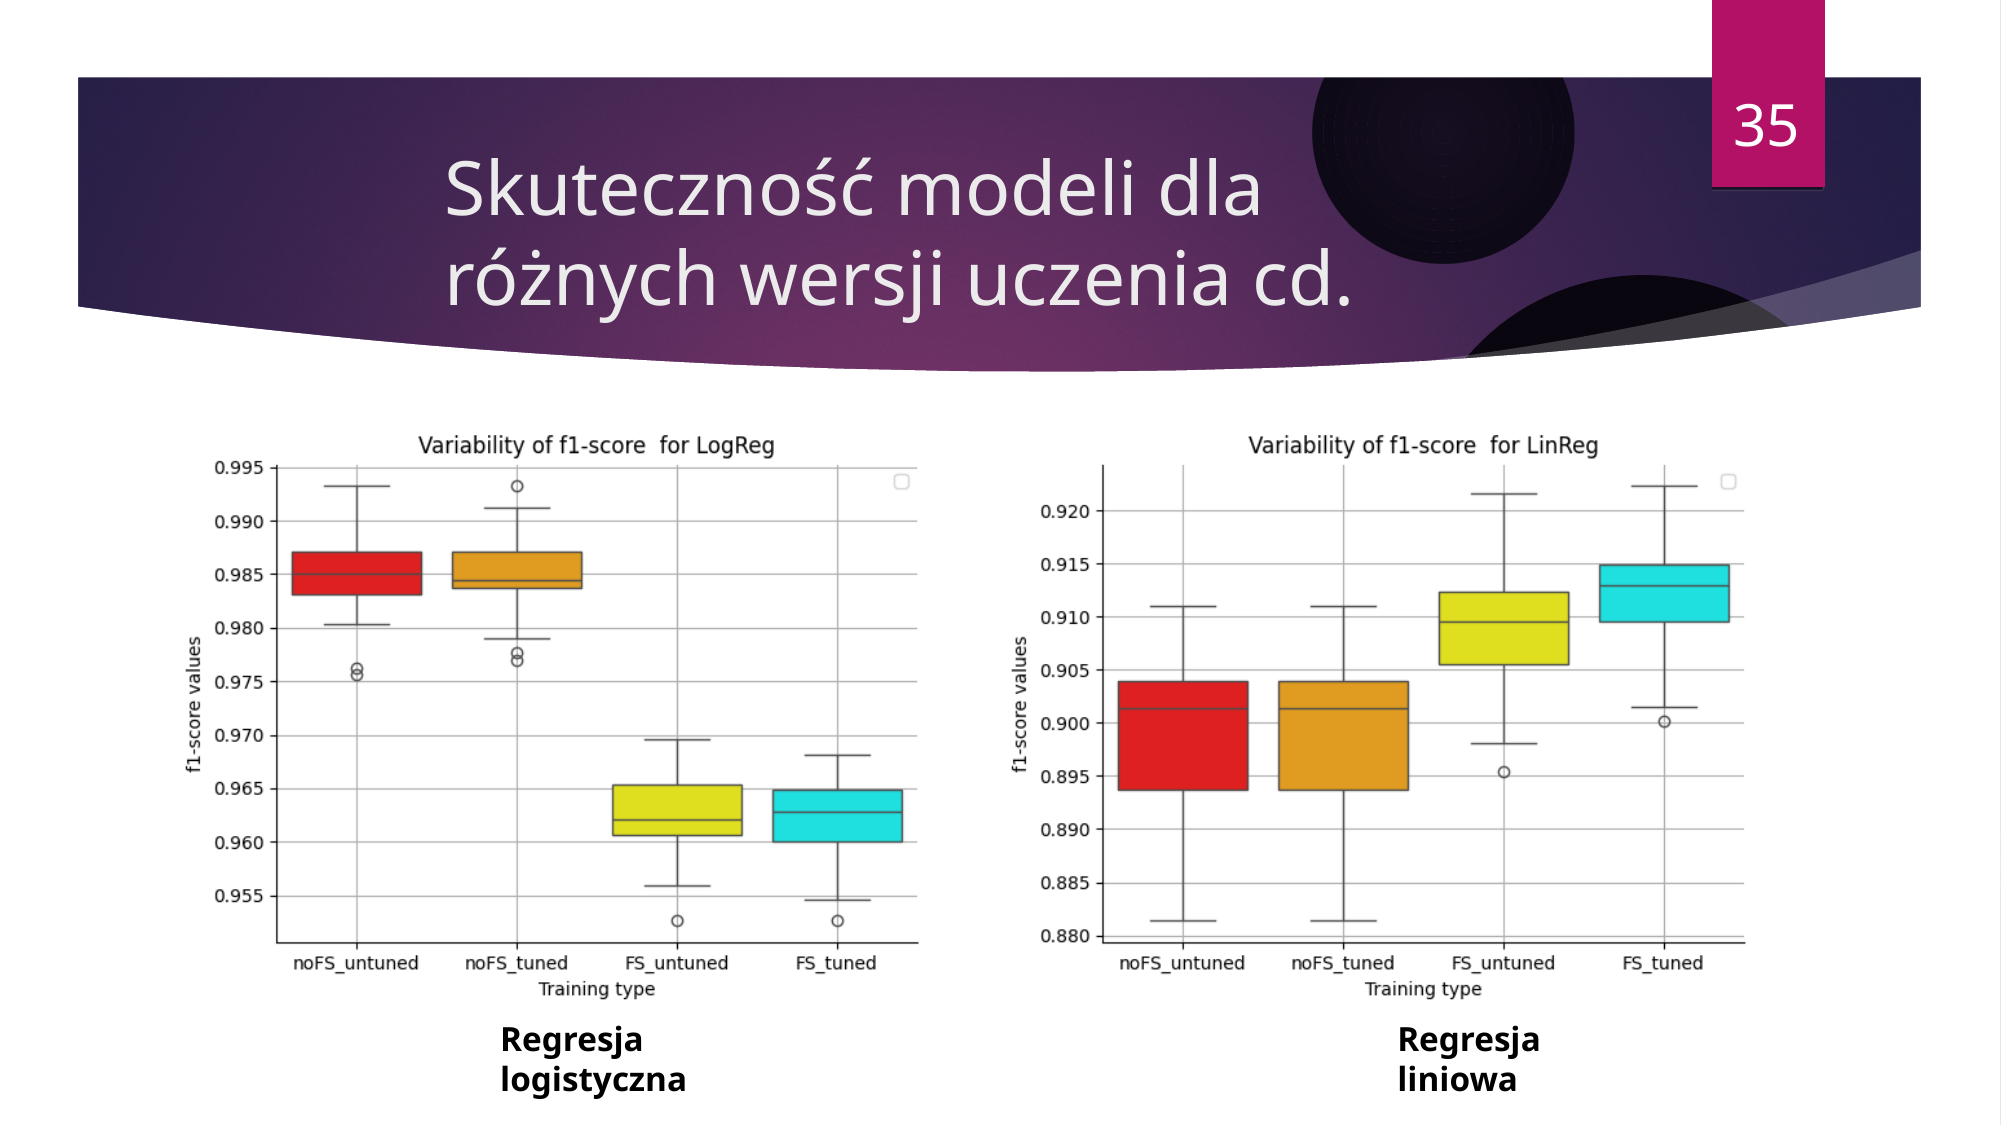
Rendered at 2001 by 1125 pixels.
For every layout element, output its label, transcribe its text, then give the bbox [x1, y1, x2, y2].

text_box Regresja liniowa [1382, 1010, 1555, 1107]
picture [173, 390, 1827, 1011]
title Skuteczność modeli dla różnych wersji uczenia cd. [429, 132, 1571, 310]
text_box [1698, 48, 1836, 175]
text_box Regresja logistyczna [485, 1010, 700, 1107]
